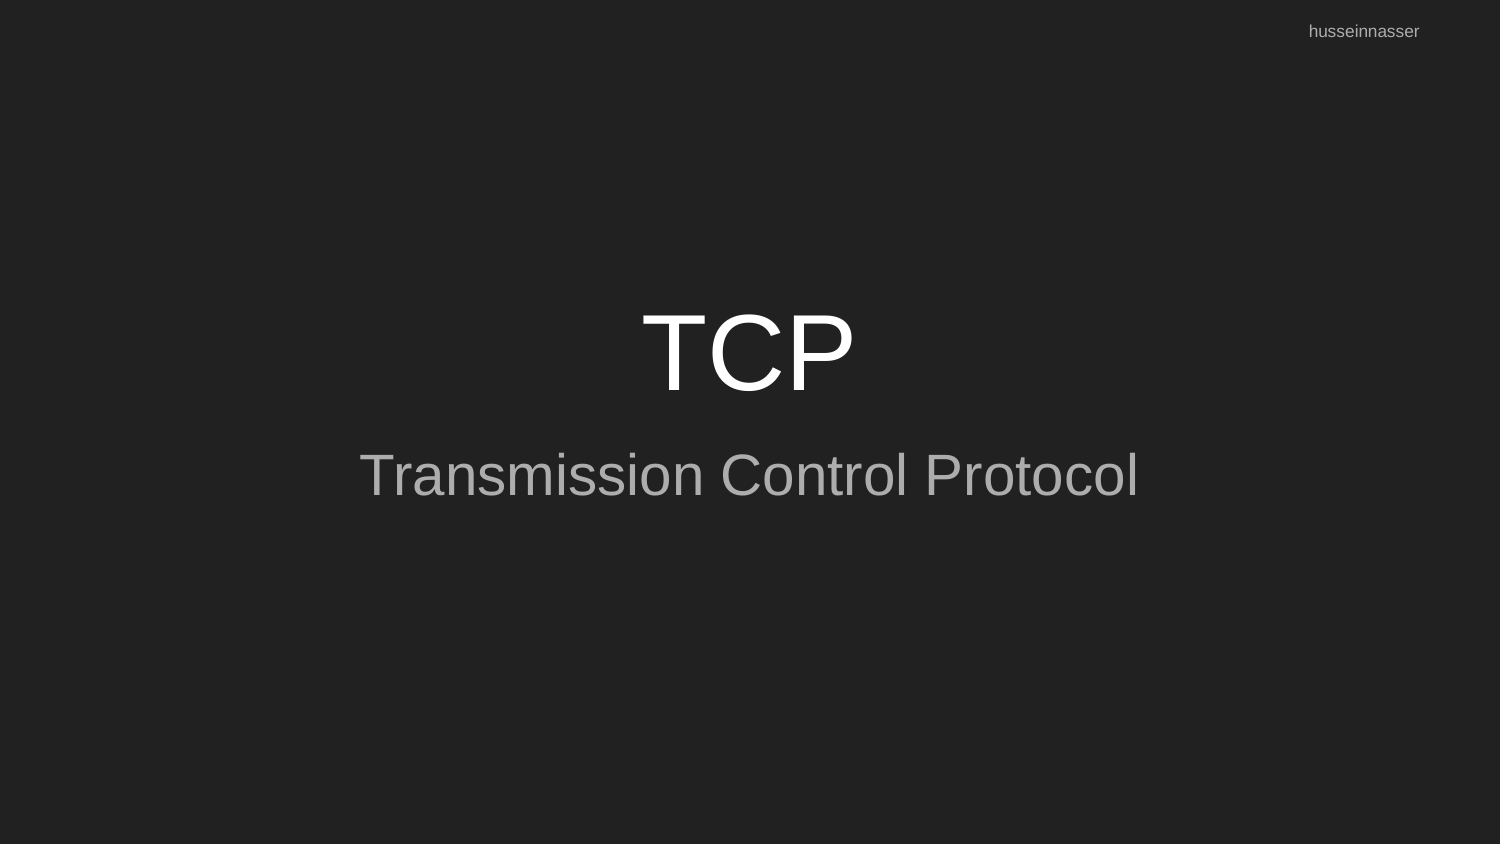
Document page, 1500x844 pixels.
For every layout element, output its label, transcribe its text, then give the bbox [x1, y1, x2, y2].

title TCP [51, 90, 1449, 421]
subtitle Transmission Control Protocol [51, 421, 1449, 552]
subtitle husseinnasser [1236, 11, 1492, 53]
